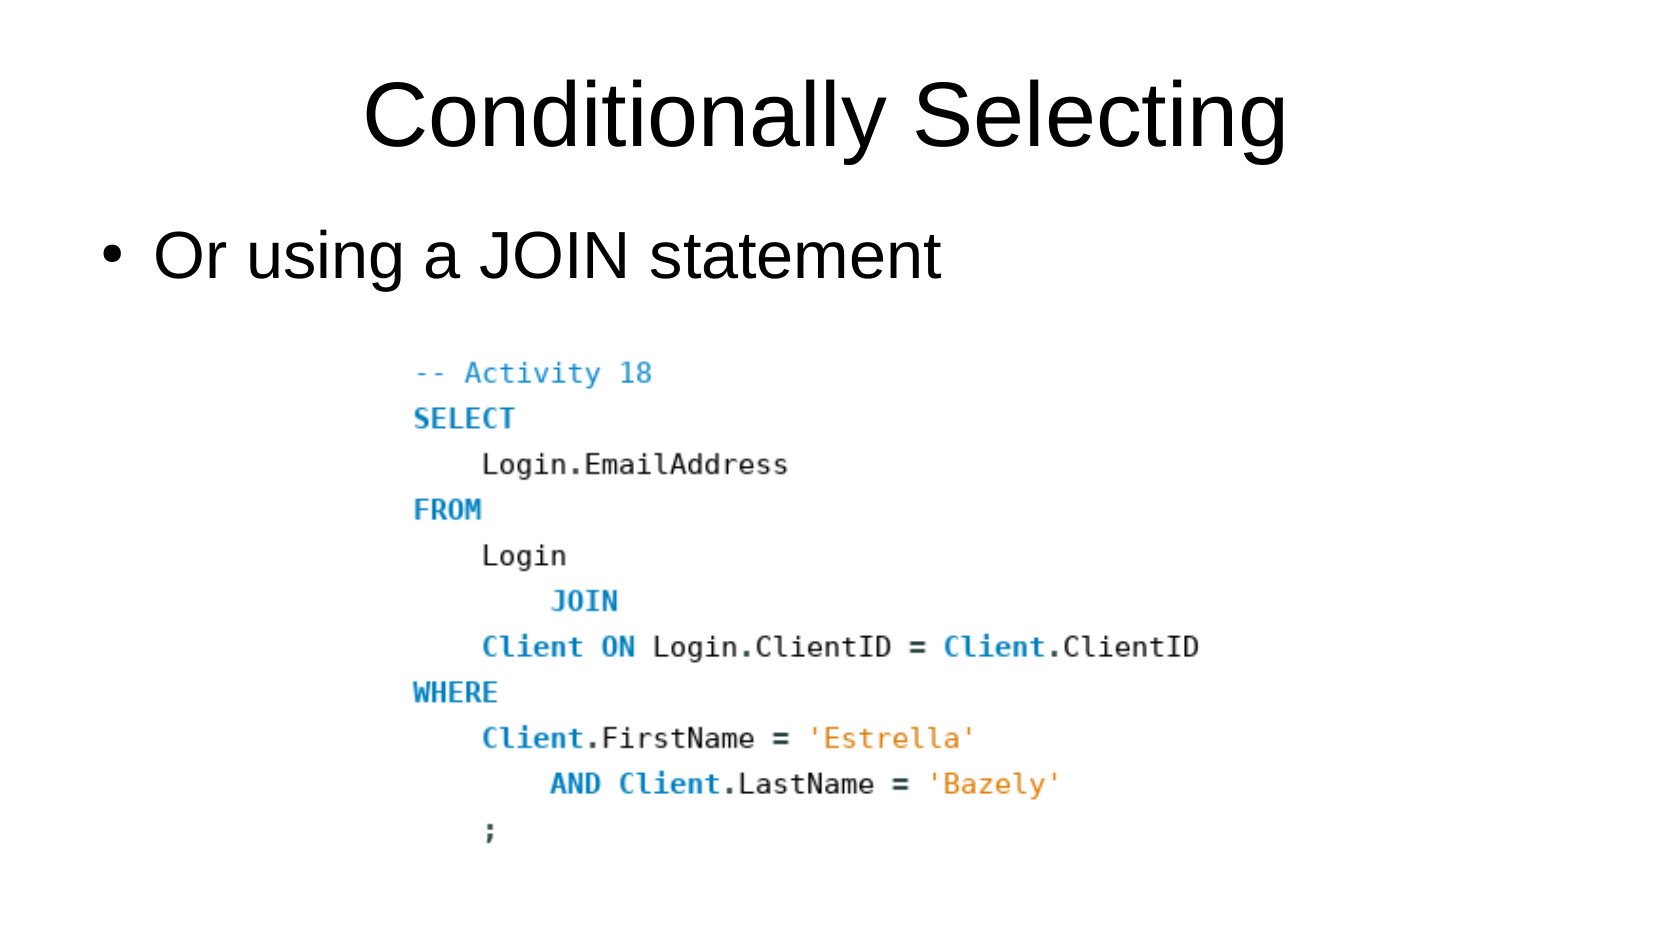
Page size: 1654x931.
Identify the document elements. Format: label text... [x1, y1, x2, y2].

list Or using a JOIN statement [82, 217, 1571, 758]
title Conditionally Selecting [82, 37, 1571, 193]
picture [387, 328, 1221, 872]
